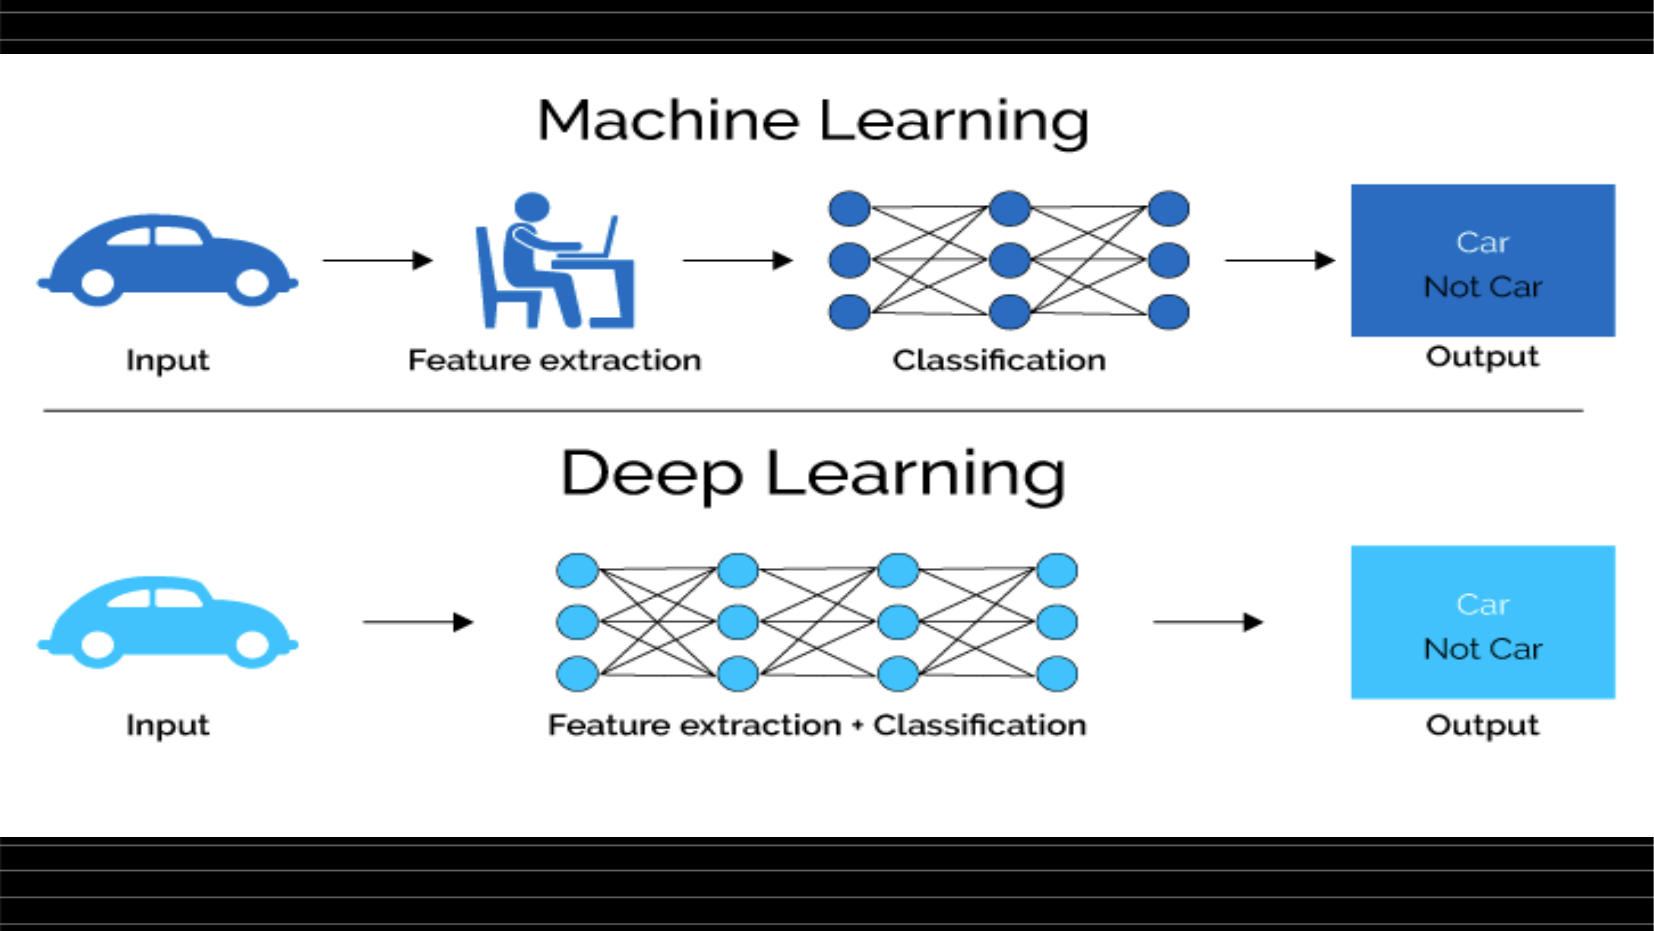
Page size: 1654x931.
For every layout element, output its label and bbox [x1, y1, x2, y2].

picture [0, 837, 1654, 931]
picture [0, 0, 1654, 54]
picture [21, 94, 1630, 764]
